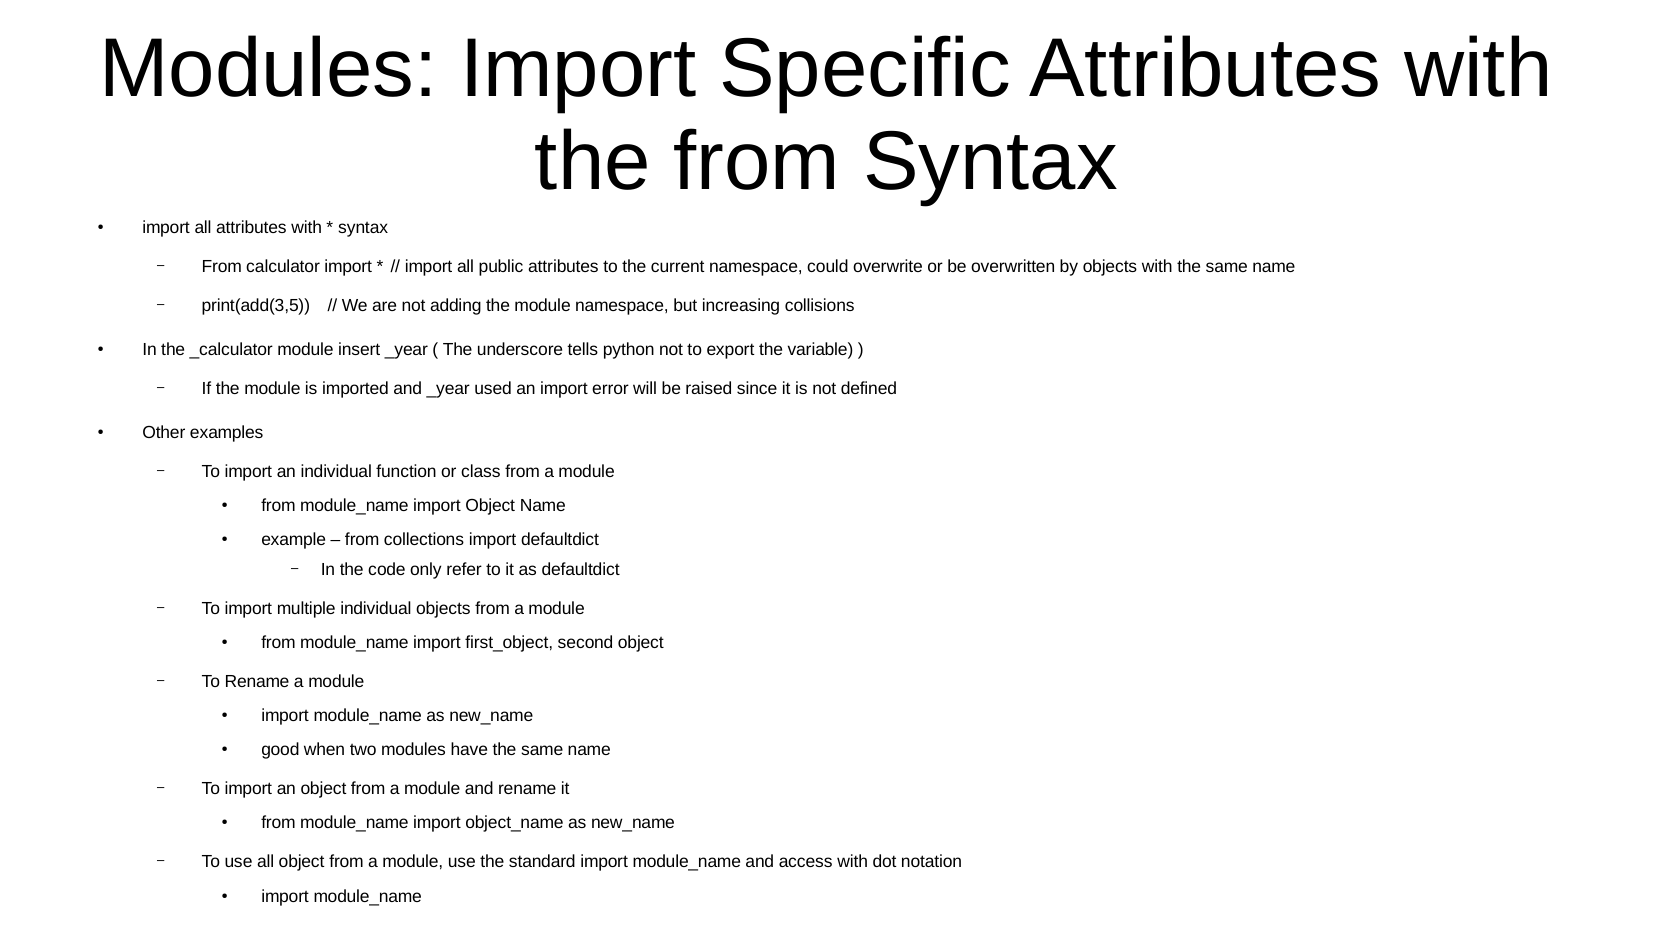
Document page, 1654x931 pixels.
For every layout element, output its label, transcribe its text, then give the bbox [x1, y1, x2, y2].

title Modules: Import Specific Attributes with the from Syntax [82, 21, 1571, 208]
list import all attributes with * syntax From calculator import * // import all public attributes to the current namespace, could overwrite or be overwritten by objects with the same name print(add(3,5)) // We are not adding the module namespace, but increasing collisions In the _calculator module insert _year ( The underscore tells python not to export the variable) ) If the module is imported and _year used an import error will be raised since it is not defined Other examples To import an individual function or class from a module from module_name import Object Name example – from collections import defaultdict In the code only refer to it as defaultdict To import multiple individual objects from a module from module_name import first_object, second object To Rename a module import module_name as new_name good when two modules have the same name To import an object from a module and rename it from module_name import object_name as new_name To use all object from a module, use the standard import module_name and access with dot notation import module_name [82, 217, 1571, 916]
